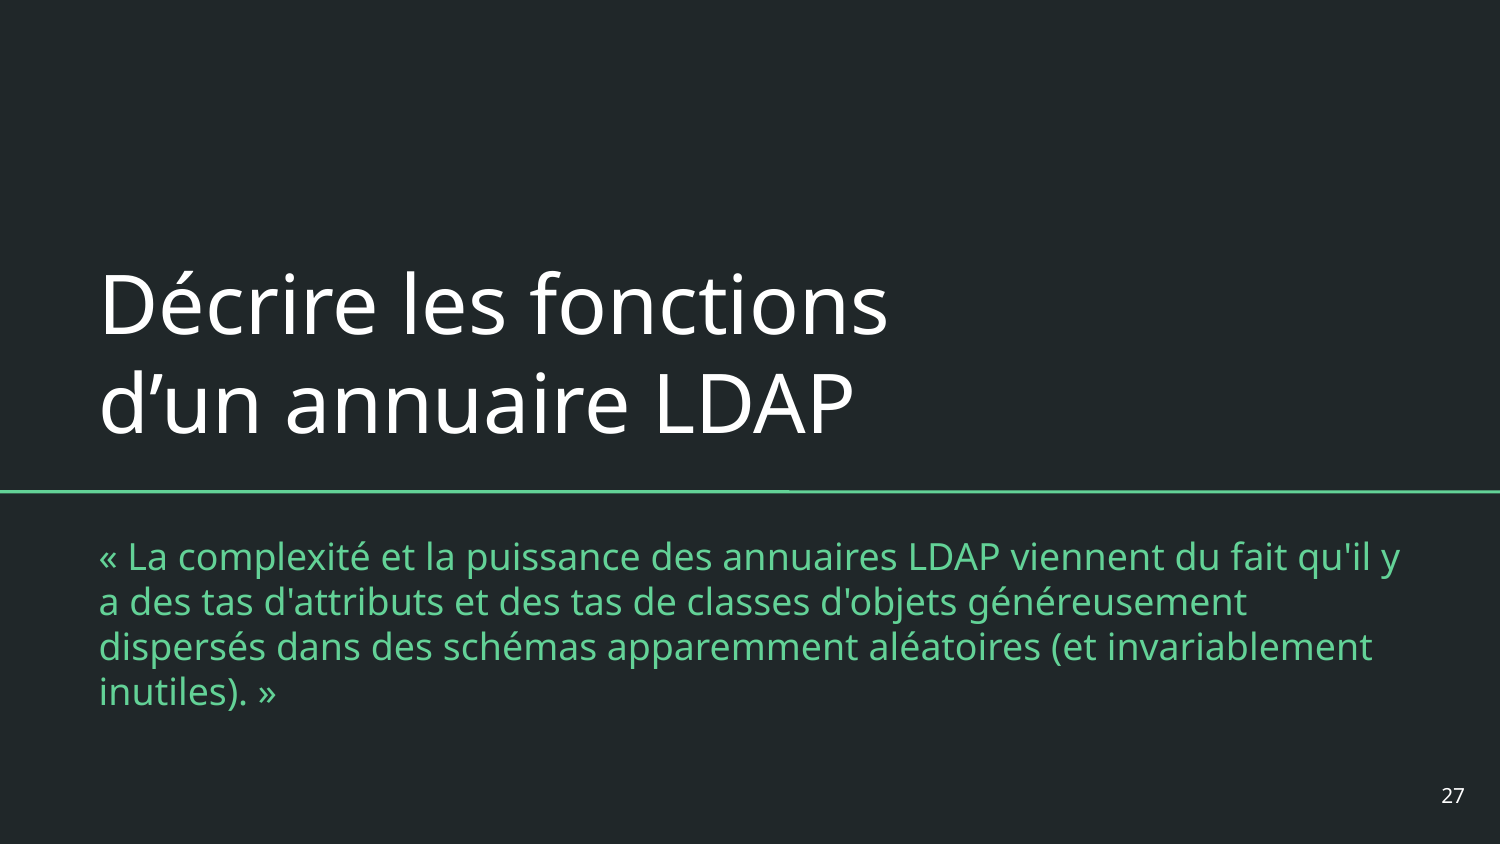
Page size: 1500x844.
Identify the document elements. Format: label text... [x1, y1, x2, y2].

slide_number <numéro> [1389, 764, 1480, 830]
title Décrire les fonctions d’un annuaire LDAP [83, 236, 1417, 466]
text_box « La complexité et la puissance des annuaires LDAP viennent du fait qu'il y a des tas d'attributs et des tas de classes d'objets généreusement dispersés dans des schémas apparemment aléatoires (et invariablement inutiles). » [83, 518, 1418, 729]
